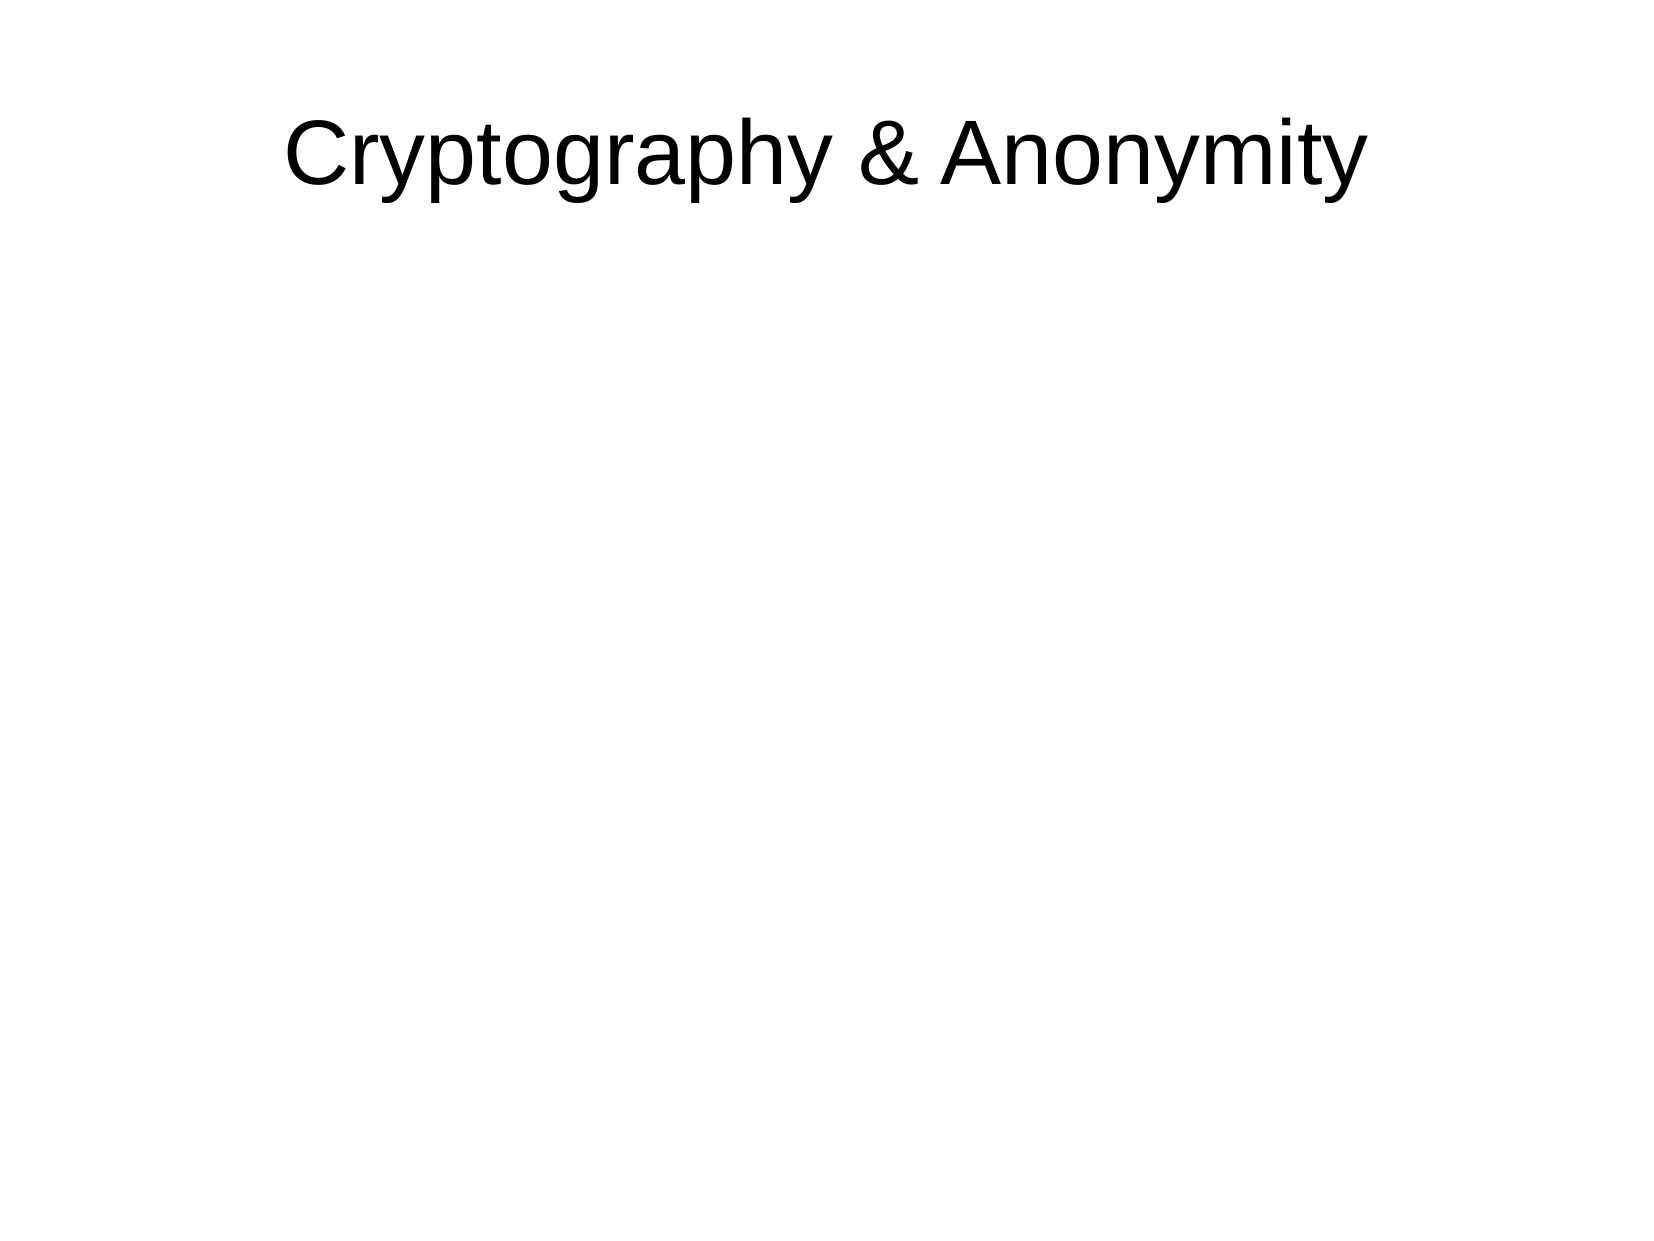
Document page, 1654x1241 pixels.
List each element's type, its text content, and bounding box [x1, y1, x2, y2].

title Cryptography & Anonymity [82, 49, 1571, 257]
